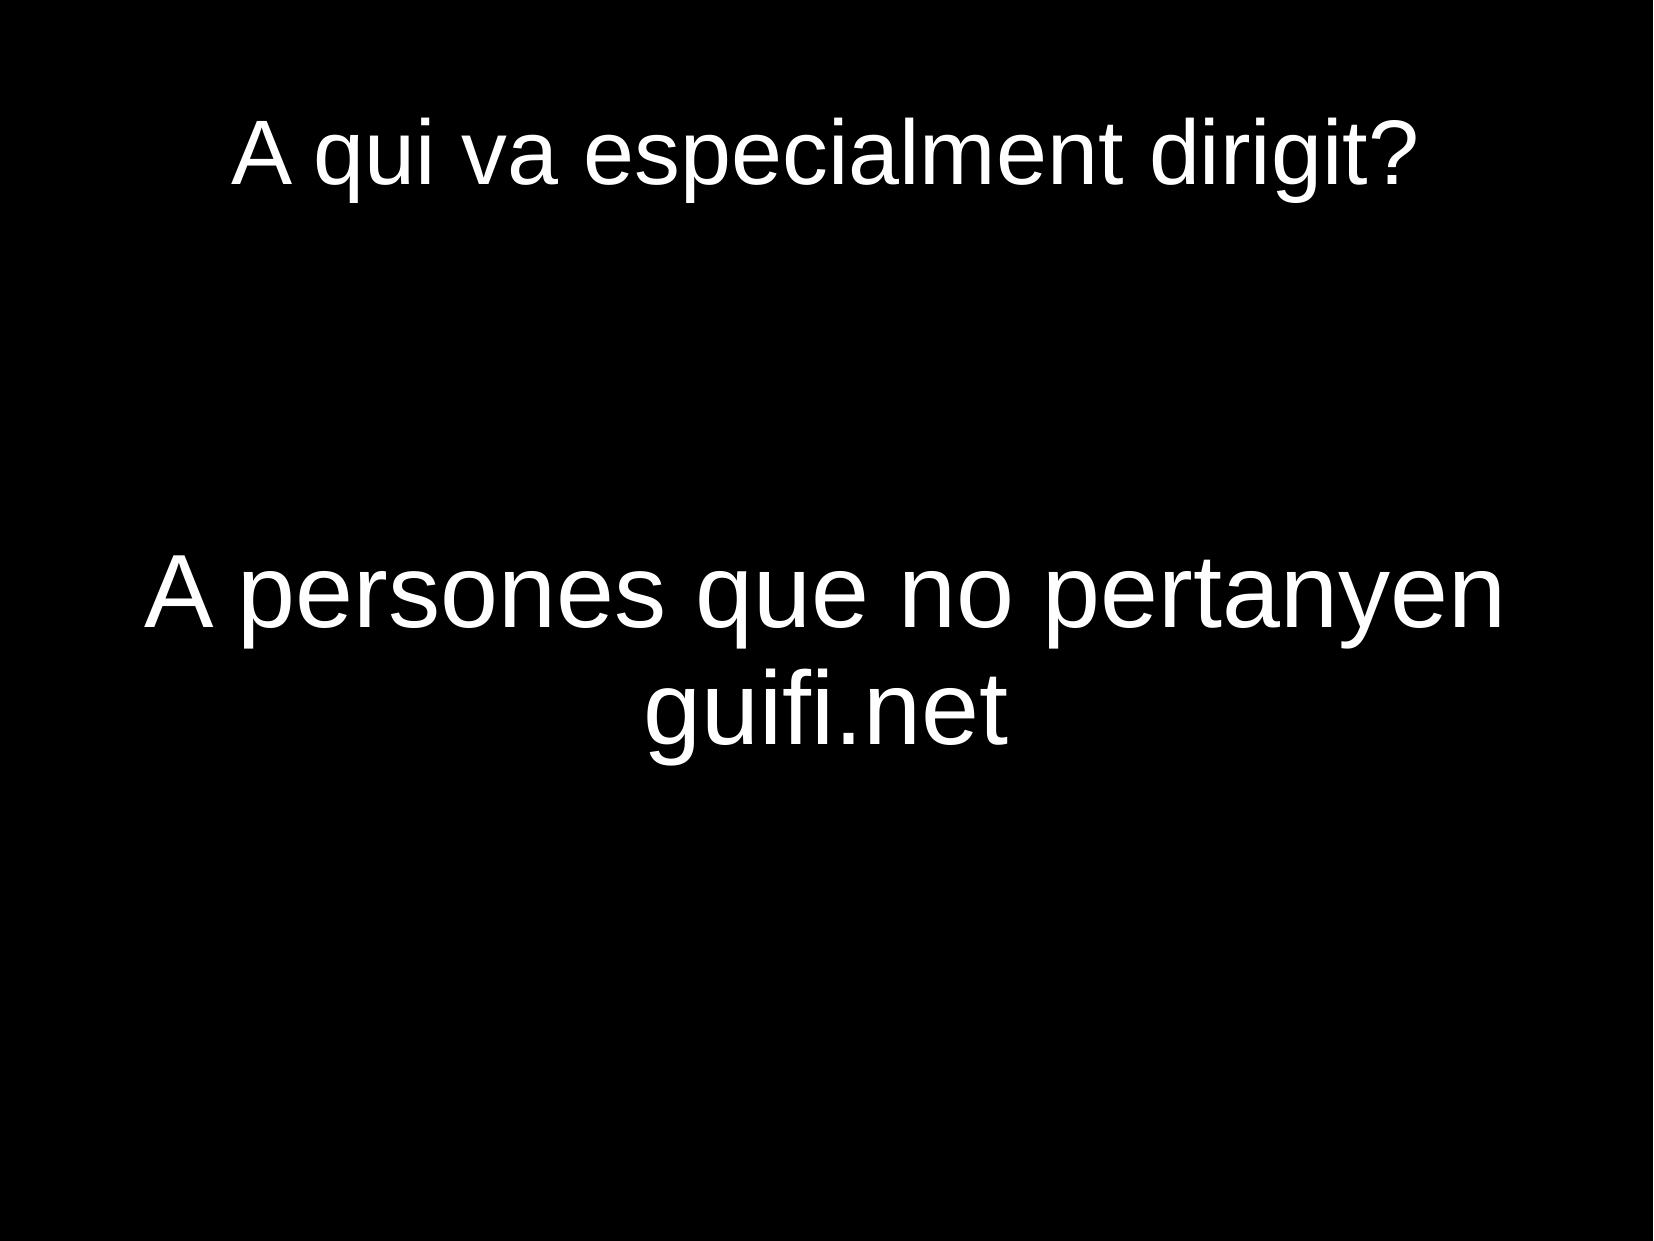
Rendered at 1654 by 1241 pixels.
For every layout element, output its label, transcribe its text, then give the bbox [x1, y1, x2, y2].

subtitle A persones que no pertanyen guifi.net [82, 290, 1571, 1010]
title A qui va especialment dirigit? [82, 49, 1571, 257]
